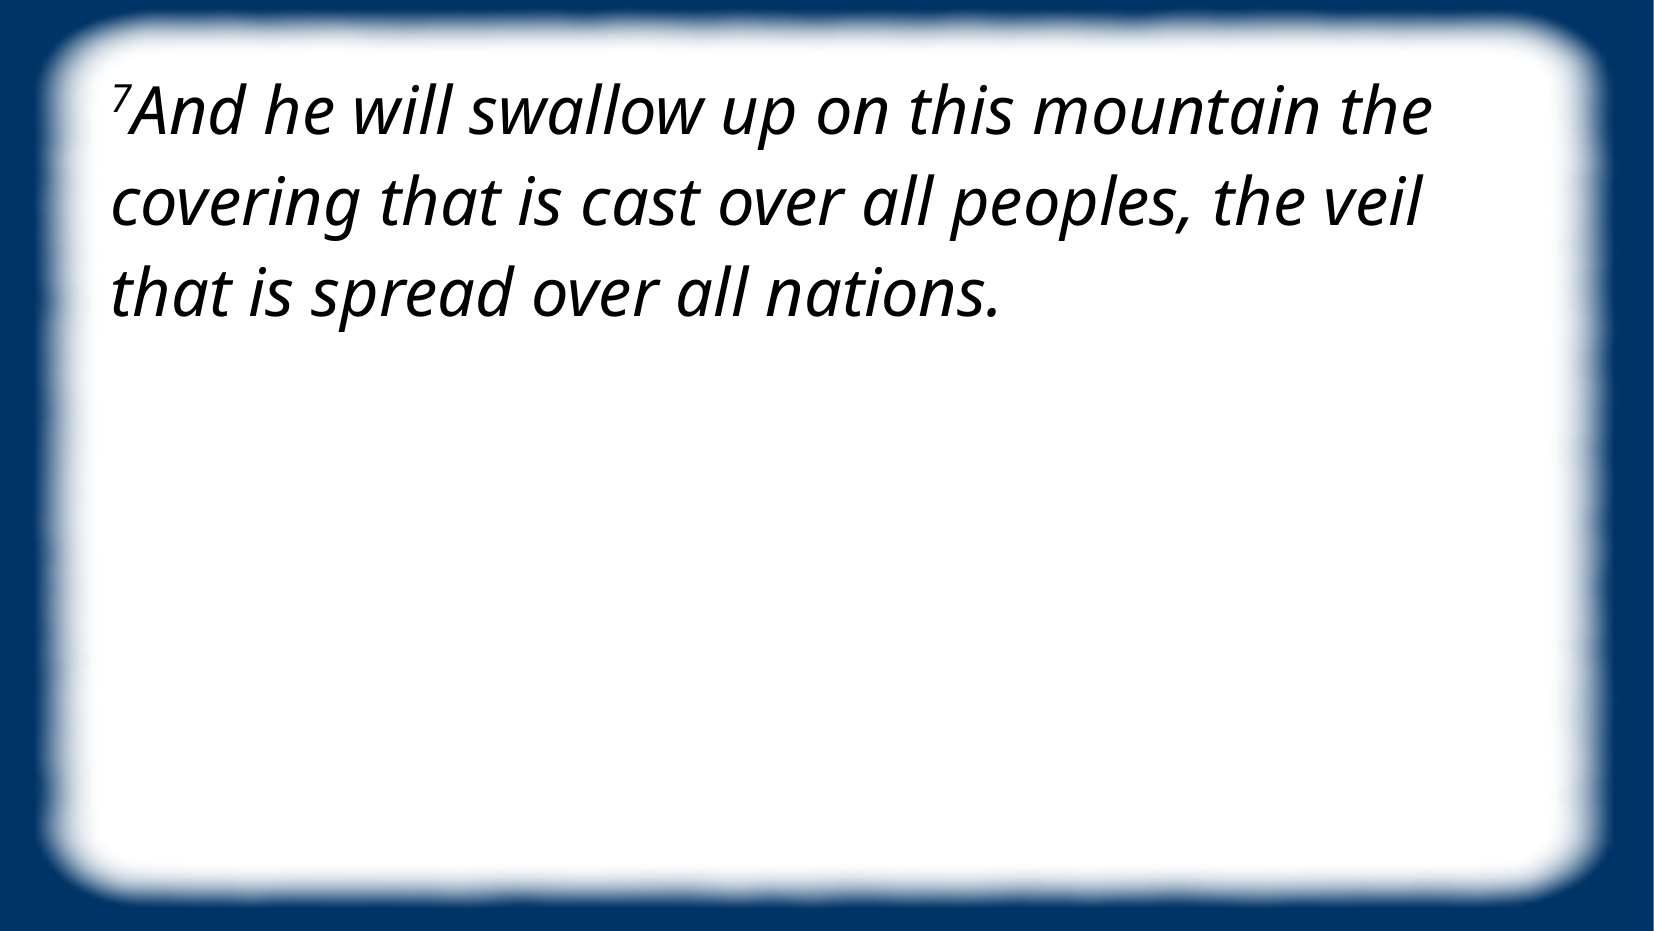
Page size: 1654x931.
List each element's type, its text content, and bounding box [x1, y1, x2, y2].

picture [0, 0, 1654, 931]
text_box 7And he will swallow up on this mountain the covering that is cast over all peoples, the veil that is spread over all nations. [95, 55, 1551, 356]
